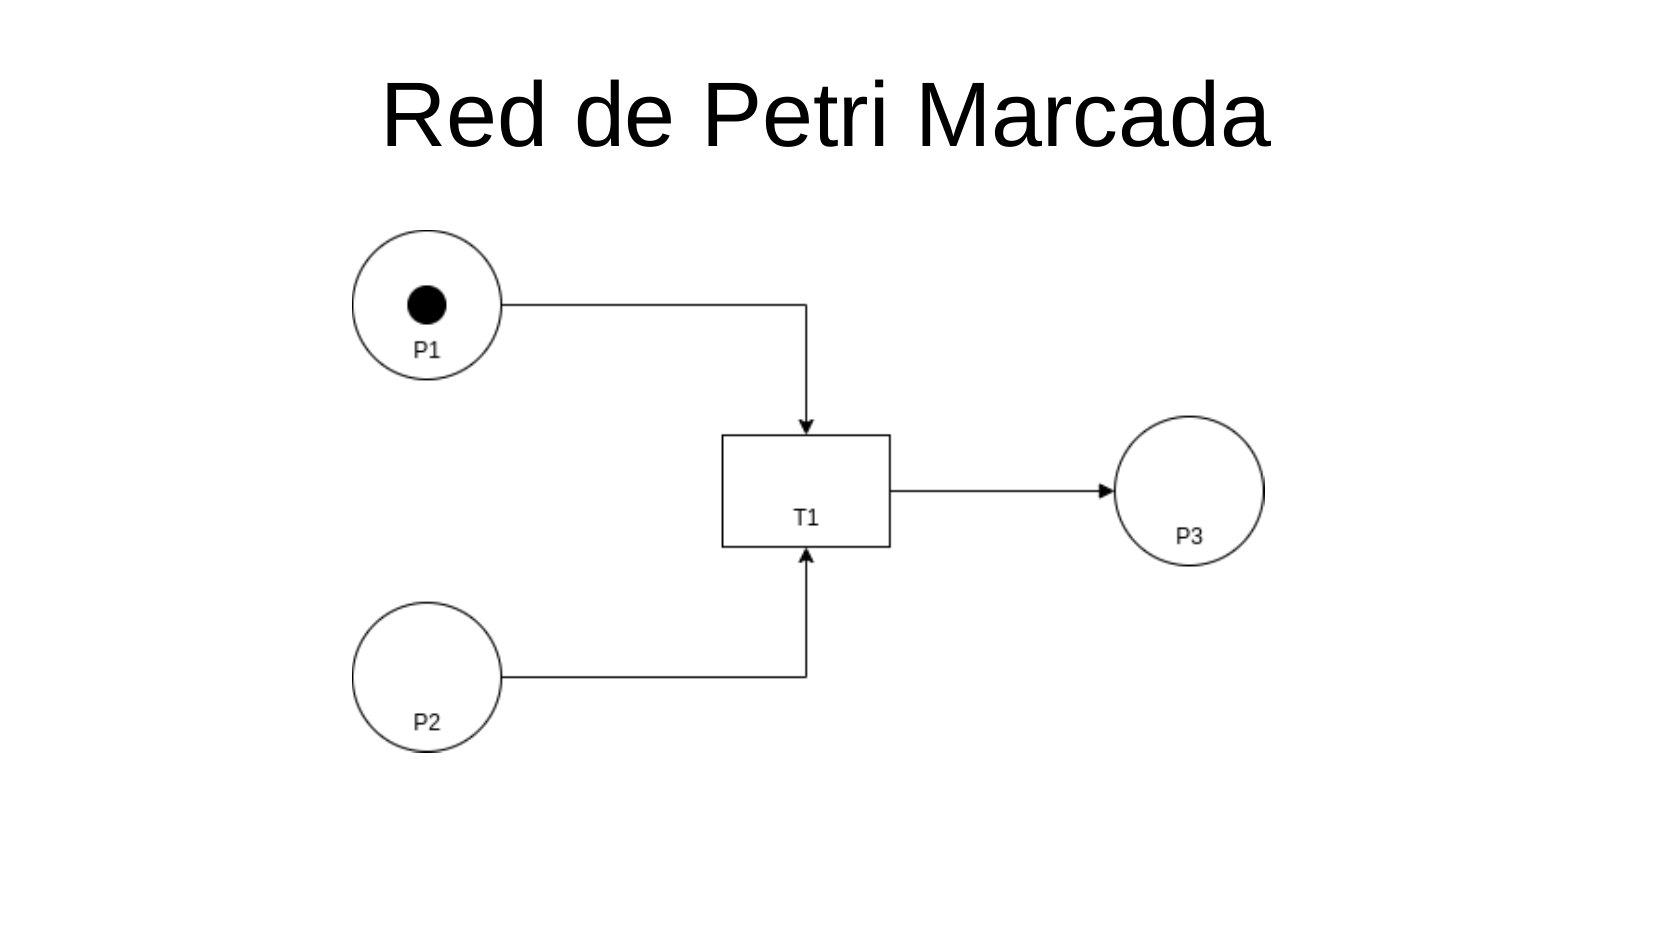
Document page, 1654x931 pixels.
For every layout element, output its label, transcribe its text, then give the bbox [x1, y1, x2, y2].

picture [352, 230, 1265, 753]
title Red de Petri Marcada [82, 37, 1571, 193]
